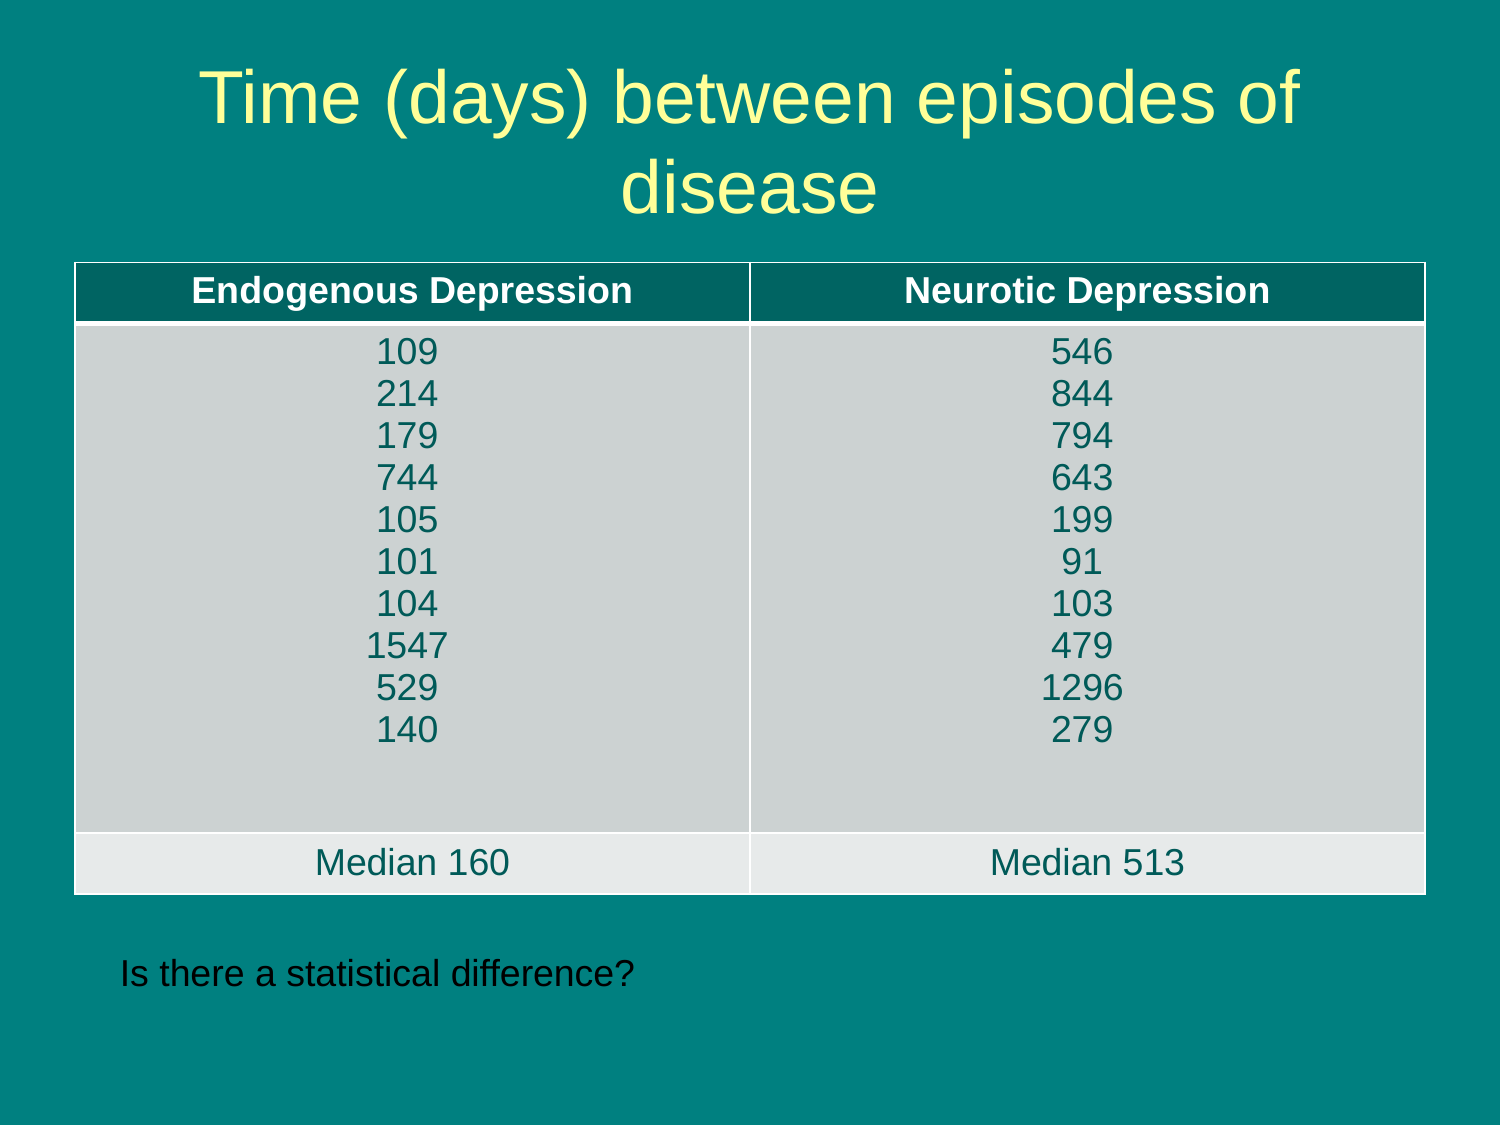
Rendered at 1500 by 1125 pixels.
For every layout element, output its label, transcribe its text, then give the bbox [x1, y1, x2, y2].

table_cell 109 214 179 744 105 101 104 1547 529 140 [76, 326, 749, 832]
table_header Neurotic Depression [751, 263, 1424, 321]
text_box Is there a statistical difference? [105, 945, 1351, 1002]
table_cell 546 844 794 643 199 91 103 479 1296 279 [751, 326, 1424, 832]
table_cell Median 160 [76, 834, 749, 893]
title Time (days) between episodes of disease [75, 45, 1425, 233]
table_cell Median 513 [751, 834, 1424, 893]
table_header Endogenous Depression [76, 263, 749, 321]
